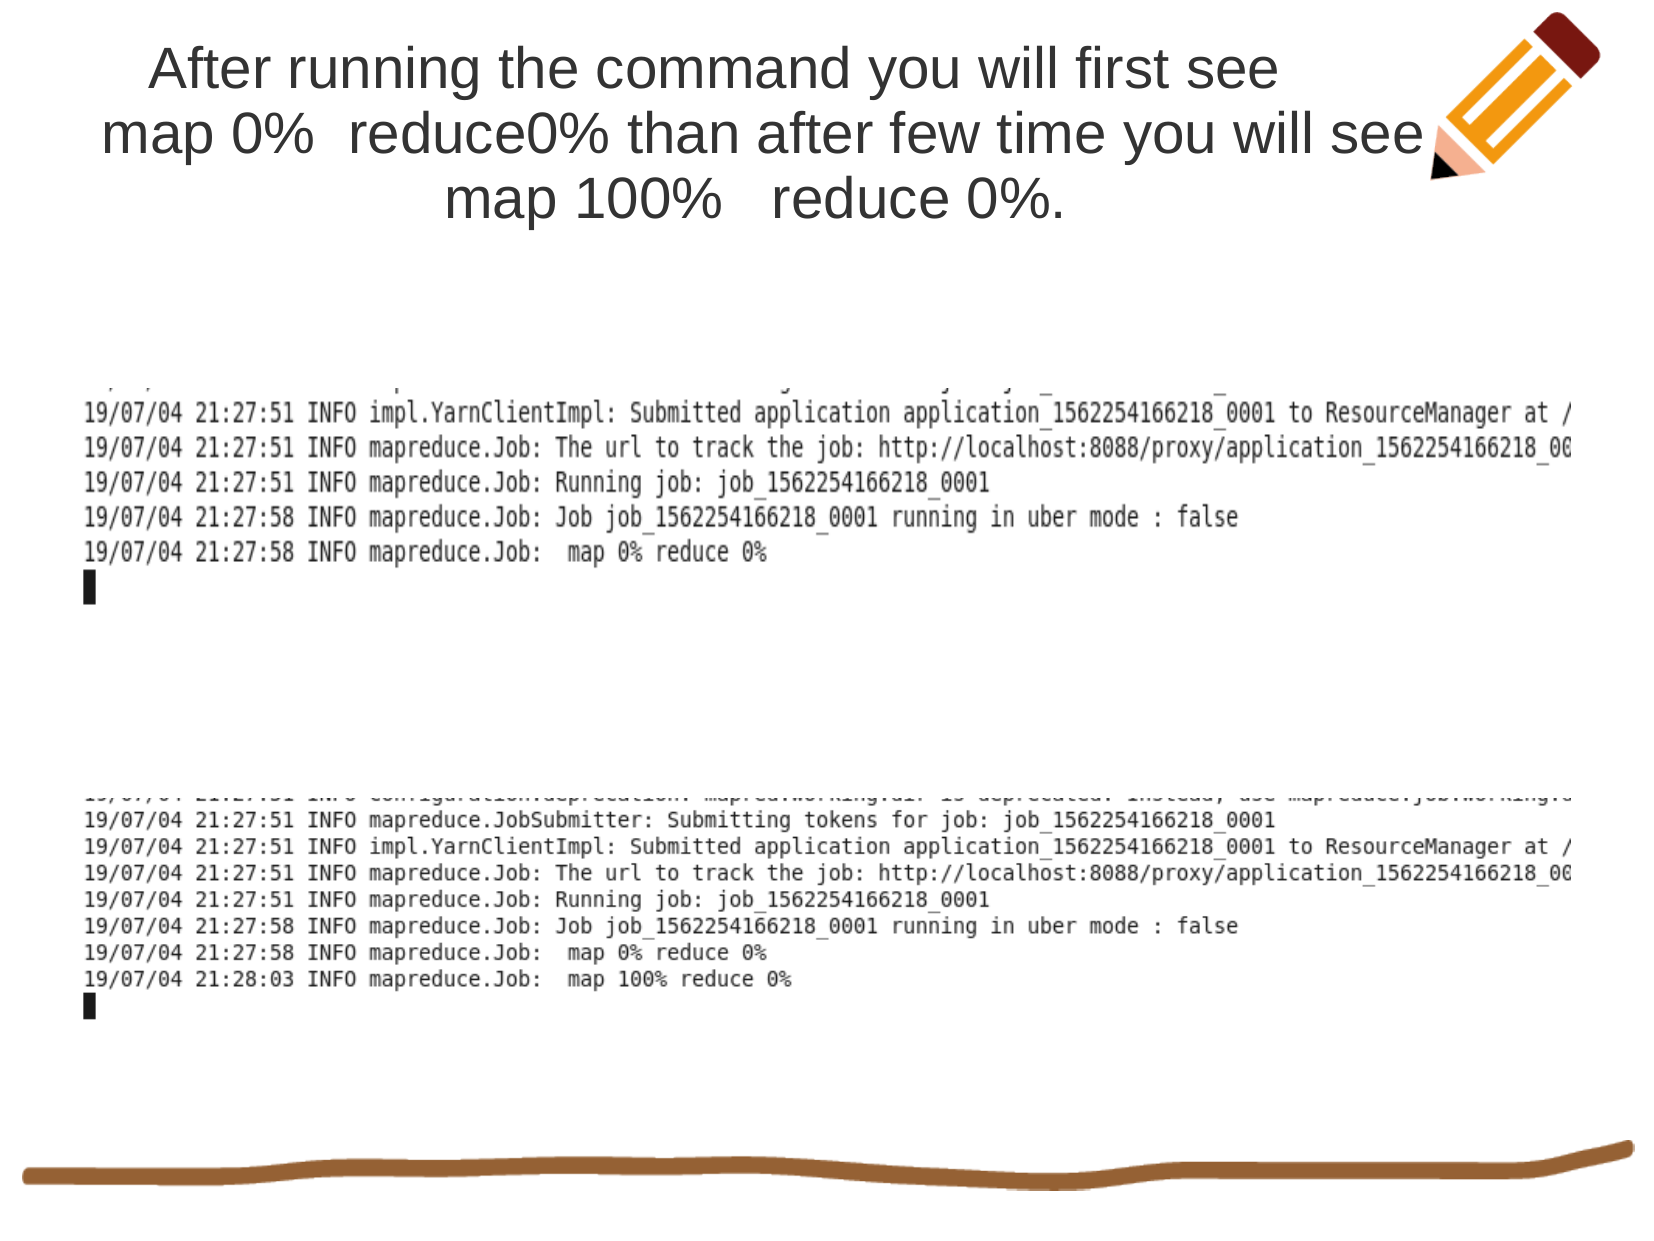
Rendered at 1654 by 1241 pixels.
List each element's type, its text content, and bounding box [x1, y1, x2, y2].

picture [1430, 12, 1601, 181]
picture [82, 388, 1571, 650]
picture [82, 798, 1571, 1046]
picture [22, 1140, 1635, 1191]
title After running the command you will first see map 0% reduce0% than after few time you will see map 100% reduce 0%. [82, 35, 1430, 231]
